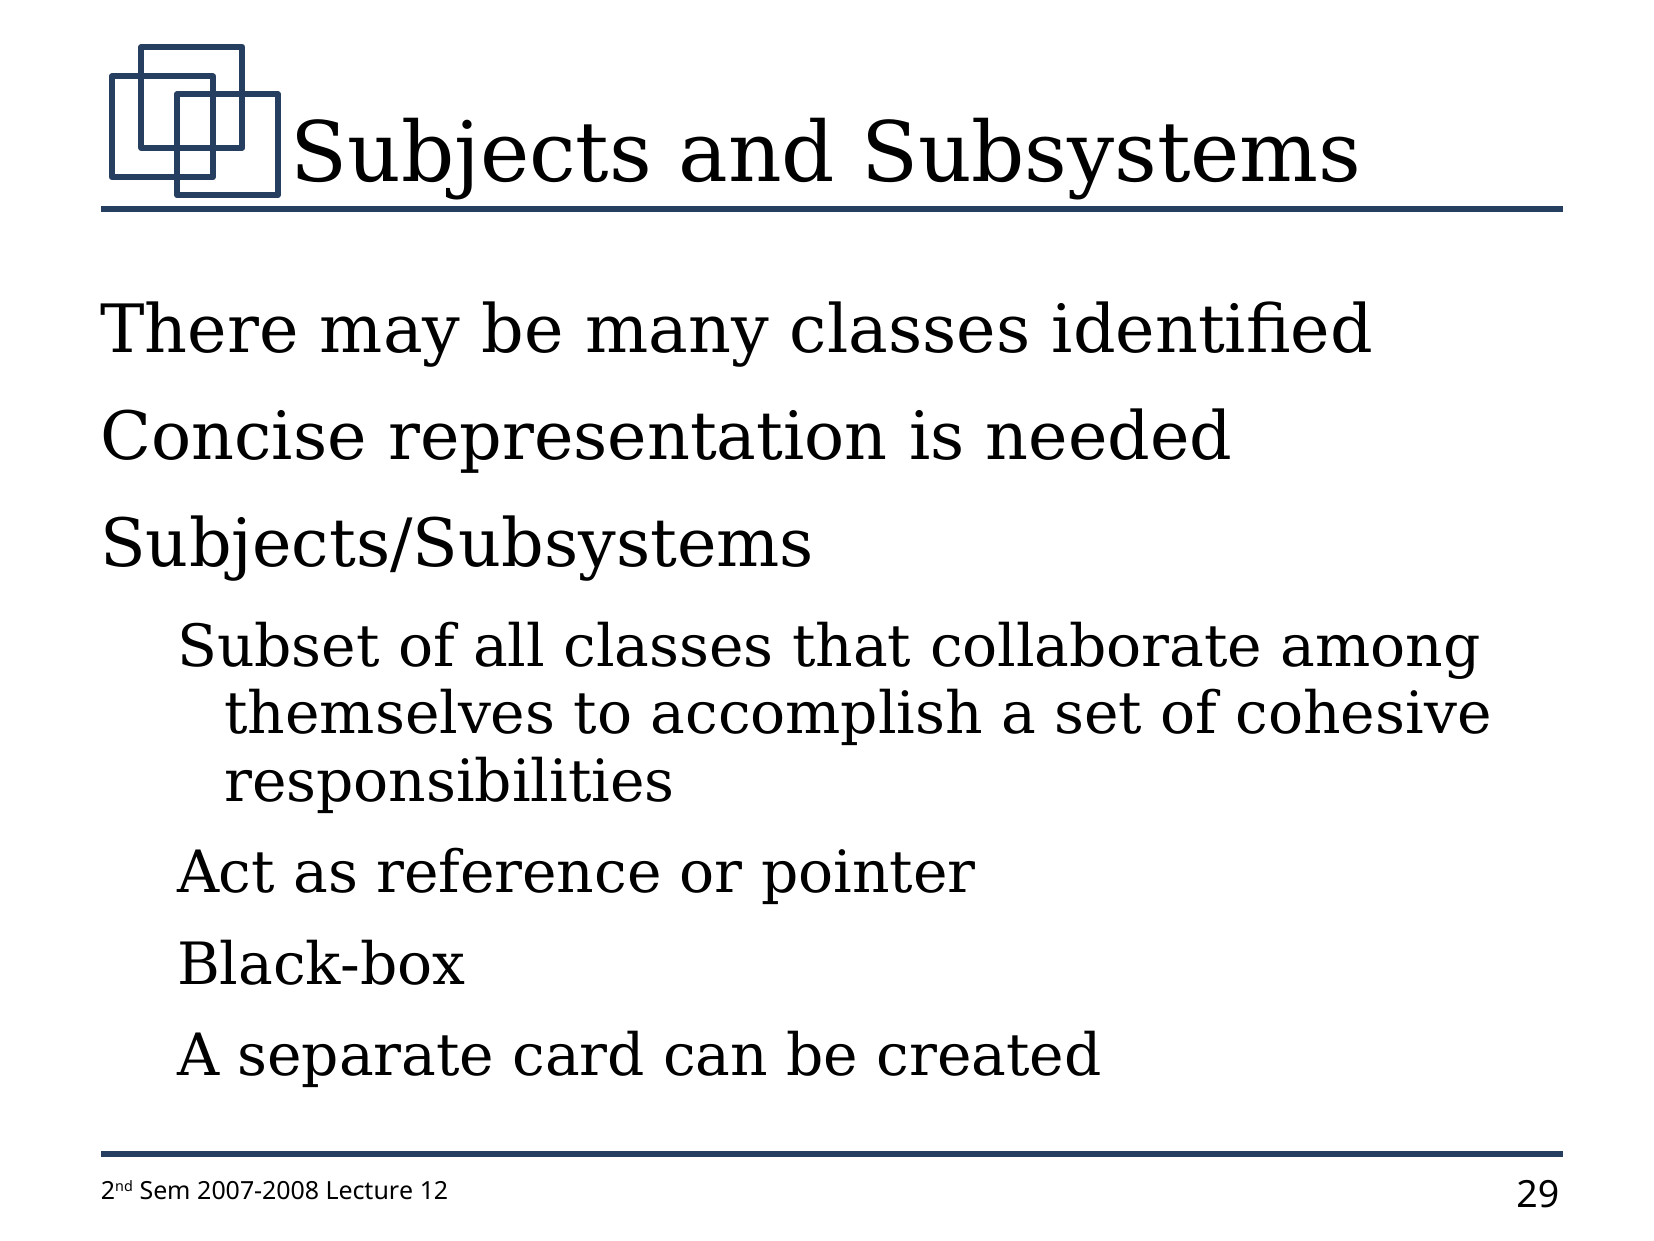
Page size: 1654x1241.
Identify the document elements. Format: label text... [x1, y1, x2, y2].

list There may be many classes identified Concise representation is needed Subjects/Subsystems Subset of all classes that collaborate among themselves to accomplish a set of cohesive responsibilities Act as reference or pointer Black-box A separate card can be created [82, 290, 1571, 1109]
title Subjects and Subsystems [82, 49, 1571, 257]
